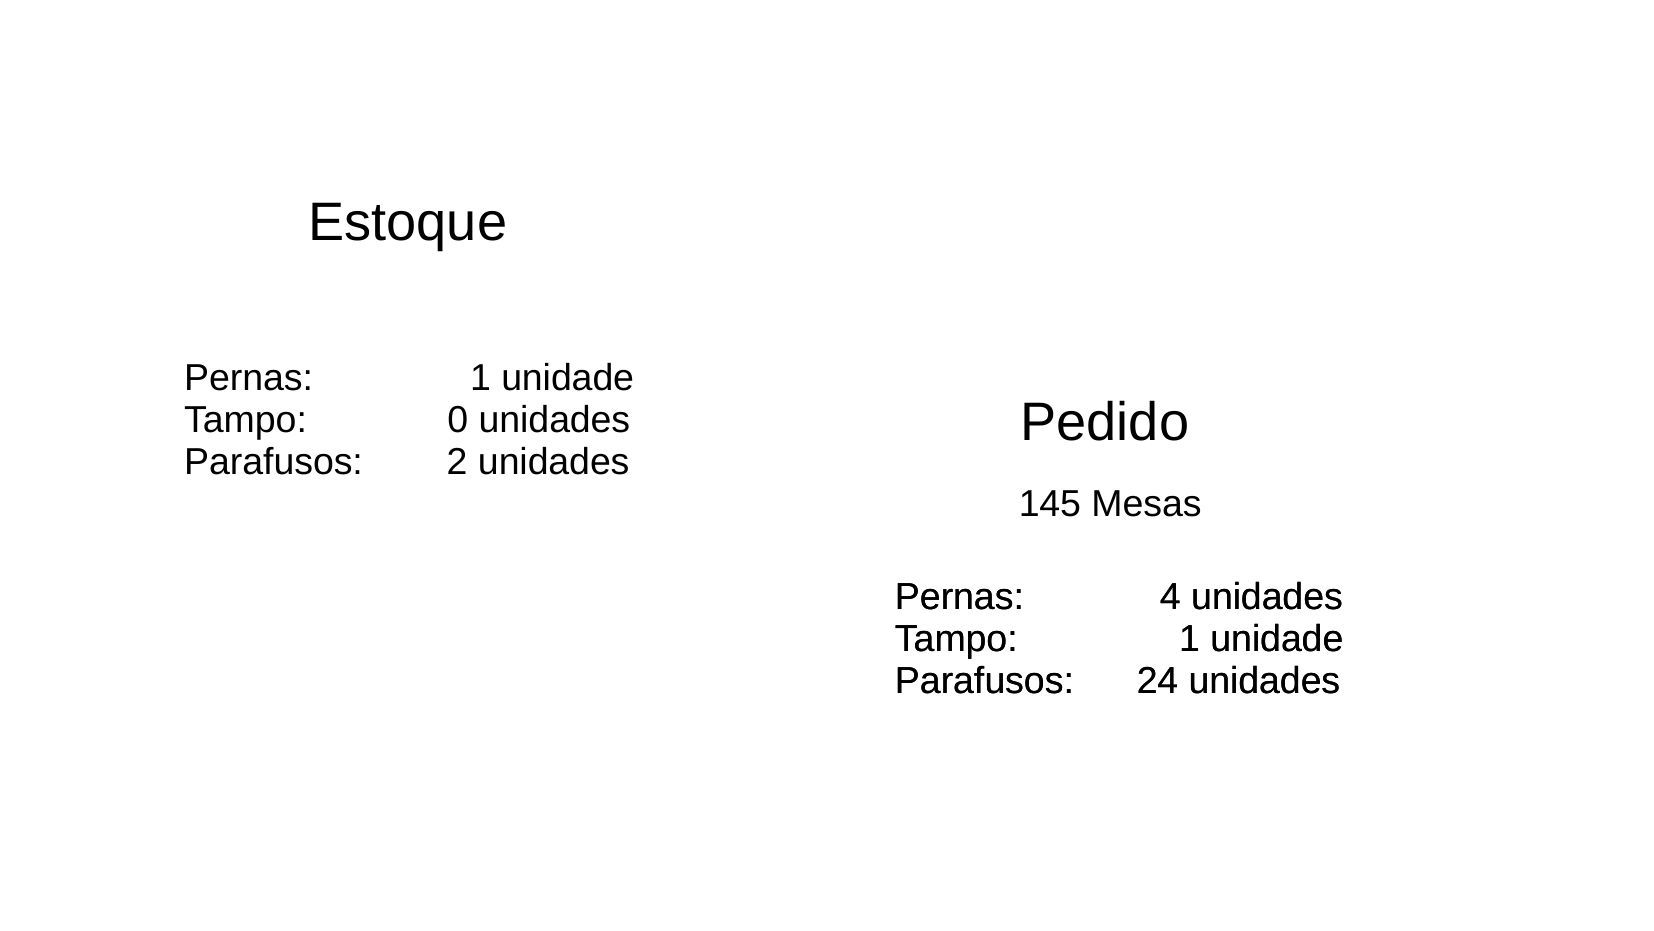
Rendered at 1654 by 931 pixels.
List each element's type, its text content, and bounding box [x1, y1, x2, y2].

text_box Pernas: 1 unidade Tampo: 0 unidades Parafusos: 2 unidades [169, 349, 650, 491]
text_box 145 Mesas [1003, 474, 1217, 532]
text_box Estoque [293, 184, 589, 320]
text_box Pernas: 4 unidades Tampo: 1 unidade Parafusos: 24 unidades [880, 567, 1359, 709]
text_box Pedido [1005, 383, 1270, 520]
